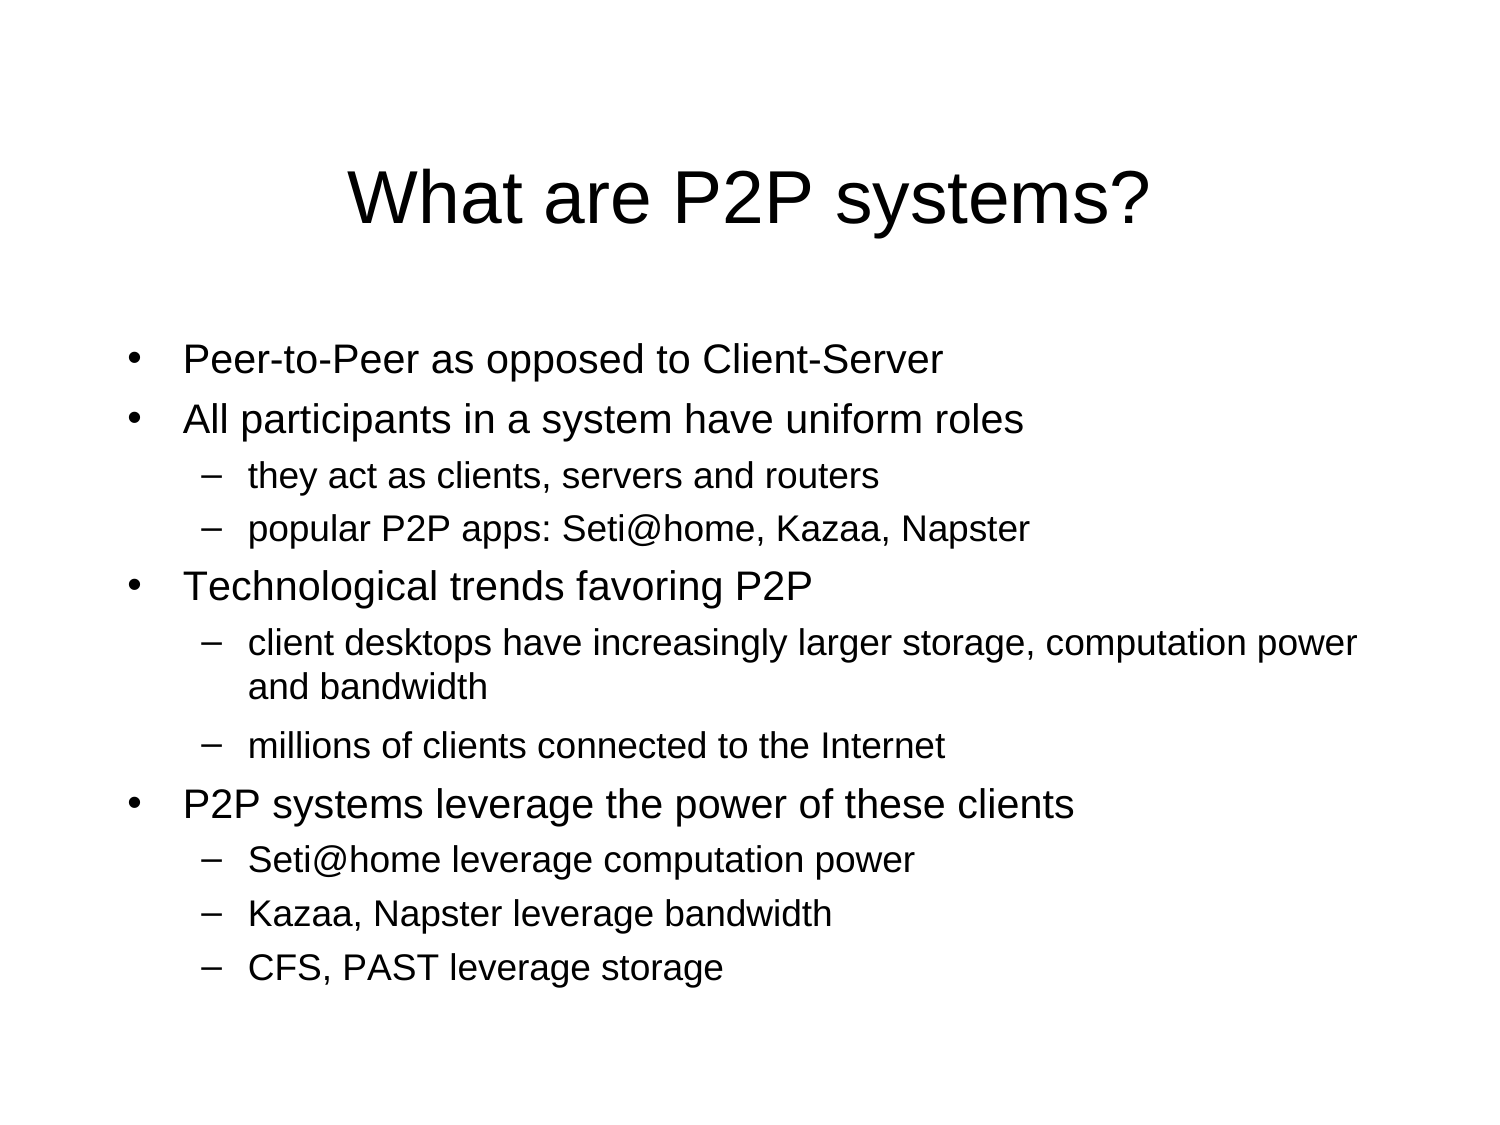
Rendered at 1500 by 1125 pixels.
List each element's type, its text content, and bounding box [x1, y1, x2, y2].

title What are P2P systems? [112, 99, 1388, 288]
list Peer-to-Peer as opposed to Client-Server All participants in a system have uniform roles they act as clients, servers and routers popular P2P apps: Seti@home, Kazaa, Napster Technological trends favoring P2P client desktops have increasingly larger storage, computation power and bandwidth millions of clients connected to the Internet P2P systems leverage the power of these clients Seti@home leverage computation power Kazaa, Napster leverage bandwidth CFS, PAST leverage storage [112, 324, 1388, 1000]
